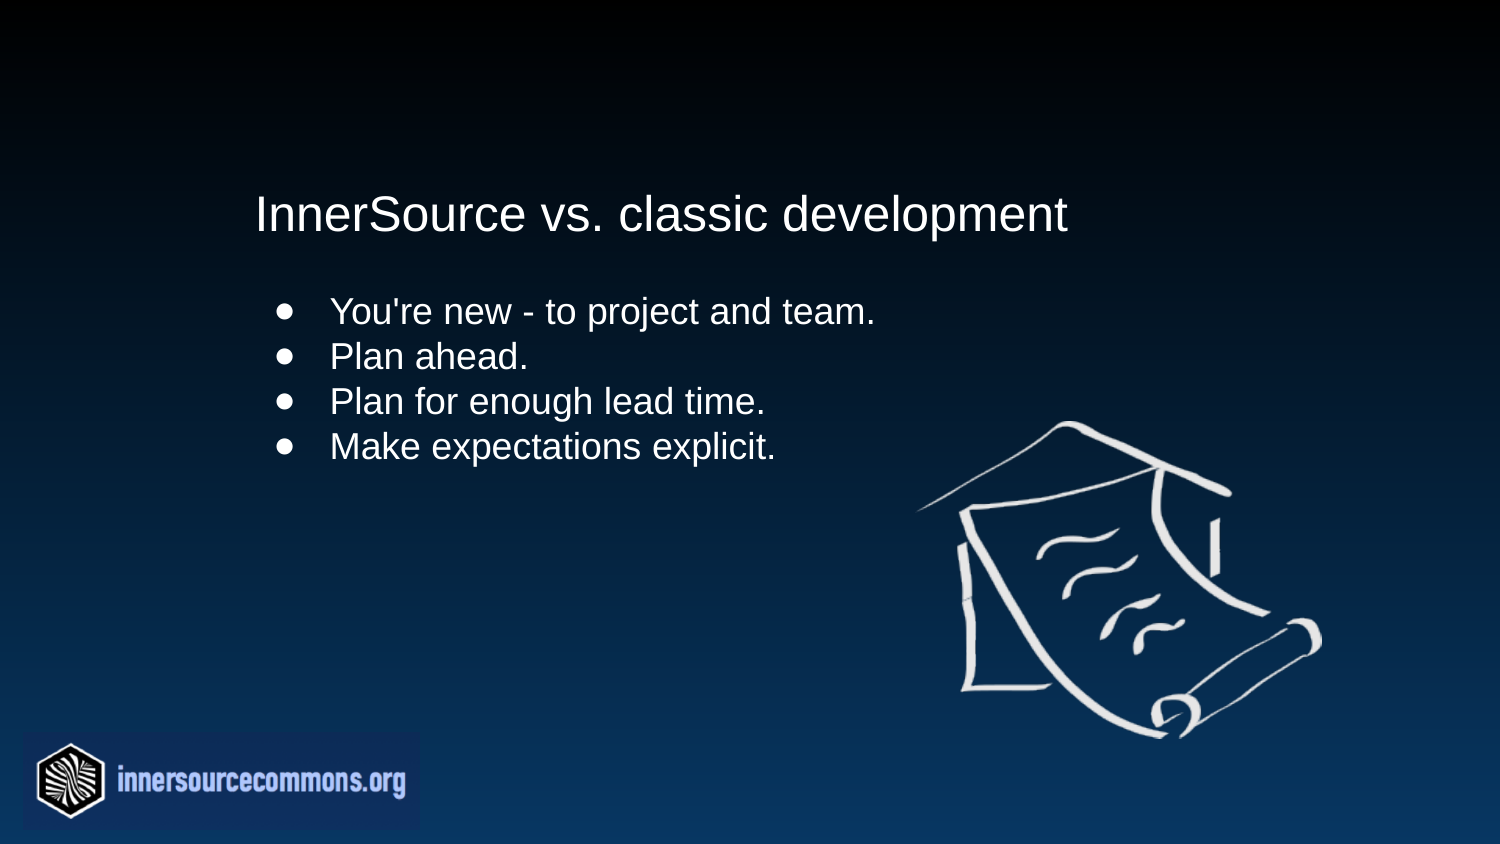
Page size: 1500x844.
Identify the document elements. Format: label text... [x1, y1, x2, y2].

picture [23, 732, 420, 830]
text_box InnerSource vs. classic development You're new - to project and team. Plan ahead. Plan for enough lead time. Make expectations explicit. [239, 166, 1154, 274]
picture [915, 421, 1322, 740]
